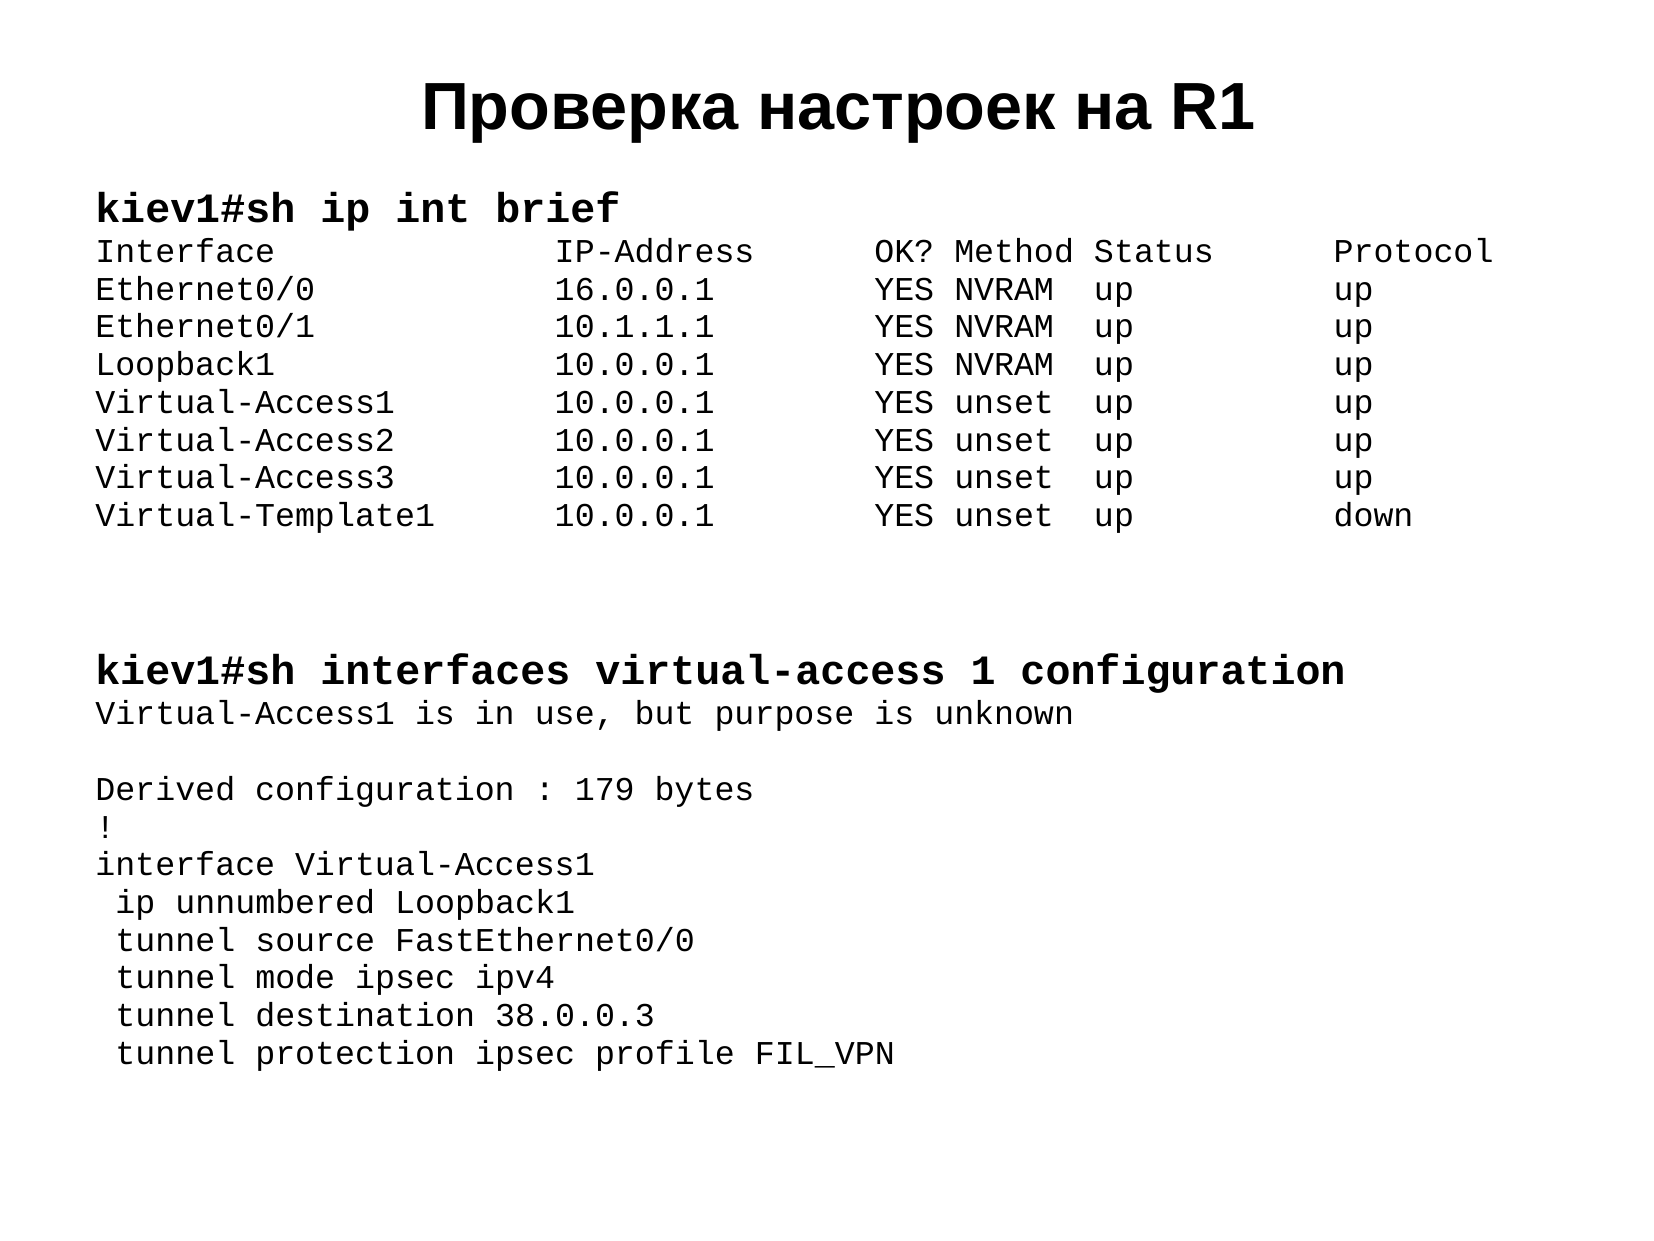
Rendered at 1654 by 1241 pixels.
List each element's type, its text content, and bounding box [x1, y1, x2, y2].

text_box Проверка настроек на R1 [64, 37, 1613, 151]
list kiev1#sh ip int brief Interface IP-Address OK? Method Status Protocol Ethernet0/0 16.0.0.1 YES NVRAM up up Ethernet0/1 10.1.1.1 YES NVRAM up up Loopback1 10.0.0.1 YES NVRAM up up Virtual-Access1 10.0.0.1 YES unset up up Virtual-Access2 10.0.0.1 YES unset up up Virtual-Access3 10.0.0.1 YES unset up up Virtual-Template1 10.0.0.1 YES unset up down kiev1#sh interfaces virtual-access 1 configuration Virtual-Access1 is in use, but purpose is unknown Derived configuration : 179 bytes ! interface Virtual-Access1 ip unnumbered Loopback1 tunnel source FastEthernet0/0 tunnel mode ipsec ipv4 tunnel destination 38.0.0.3 tunnel protection ipsec profile FIL_VPN [95, 187, 1538, 1208]
